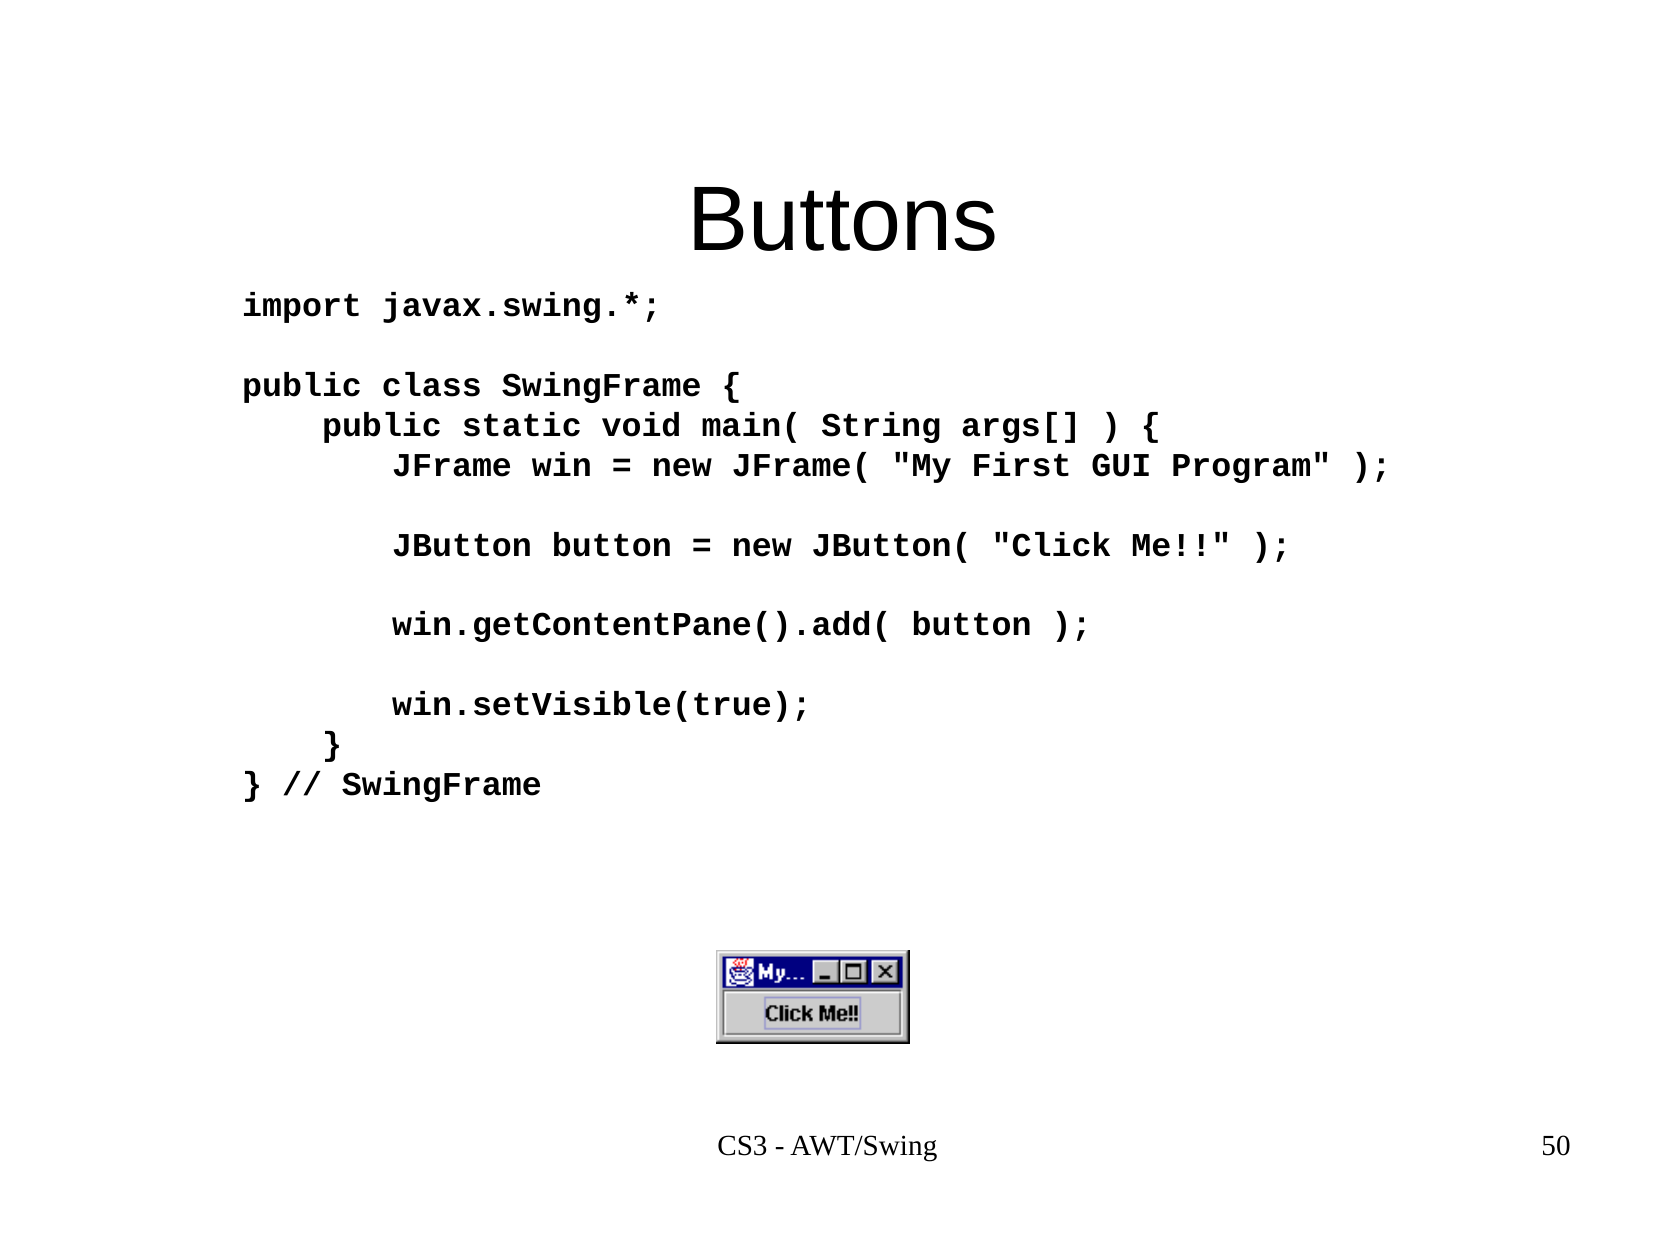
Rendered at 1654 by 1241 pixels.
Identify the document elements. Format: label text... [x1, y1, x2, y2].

title Buttons [124, 110, 1530, 317]
picture [716, 950, 910, 1044]
text_box import javax.swing.*; public class SwingFrame { public static void main( String args[] ) { JFrame win = new JFrame( "My First GUI Program" ); JButton button = new JButton( "Click Me!!" ); win.getContentPane().add( button ); win.setVisible(true); } } // SwingFrame [227, 275, 1408, 810]
